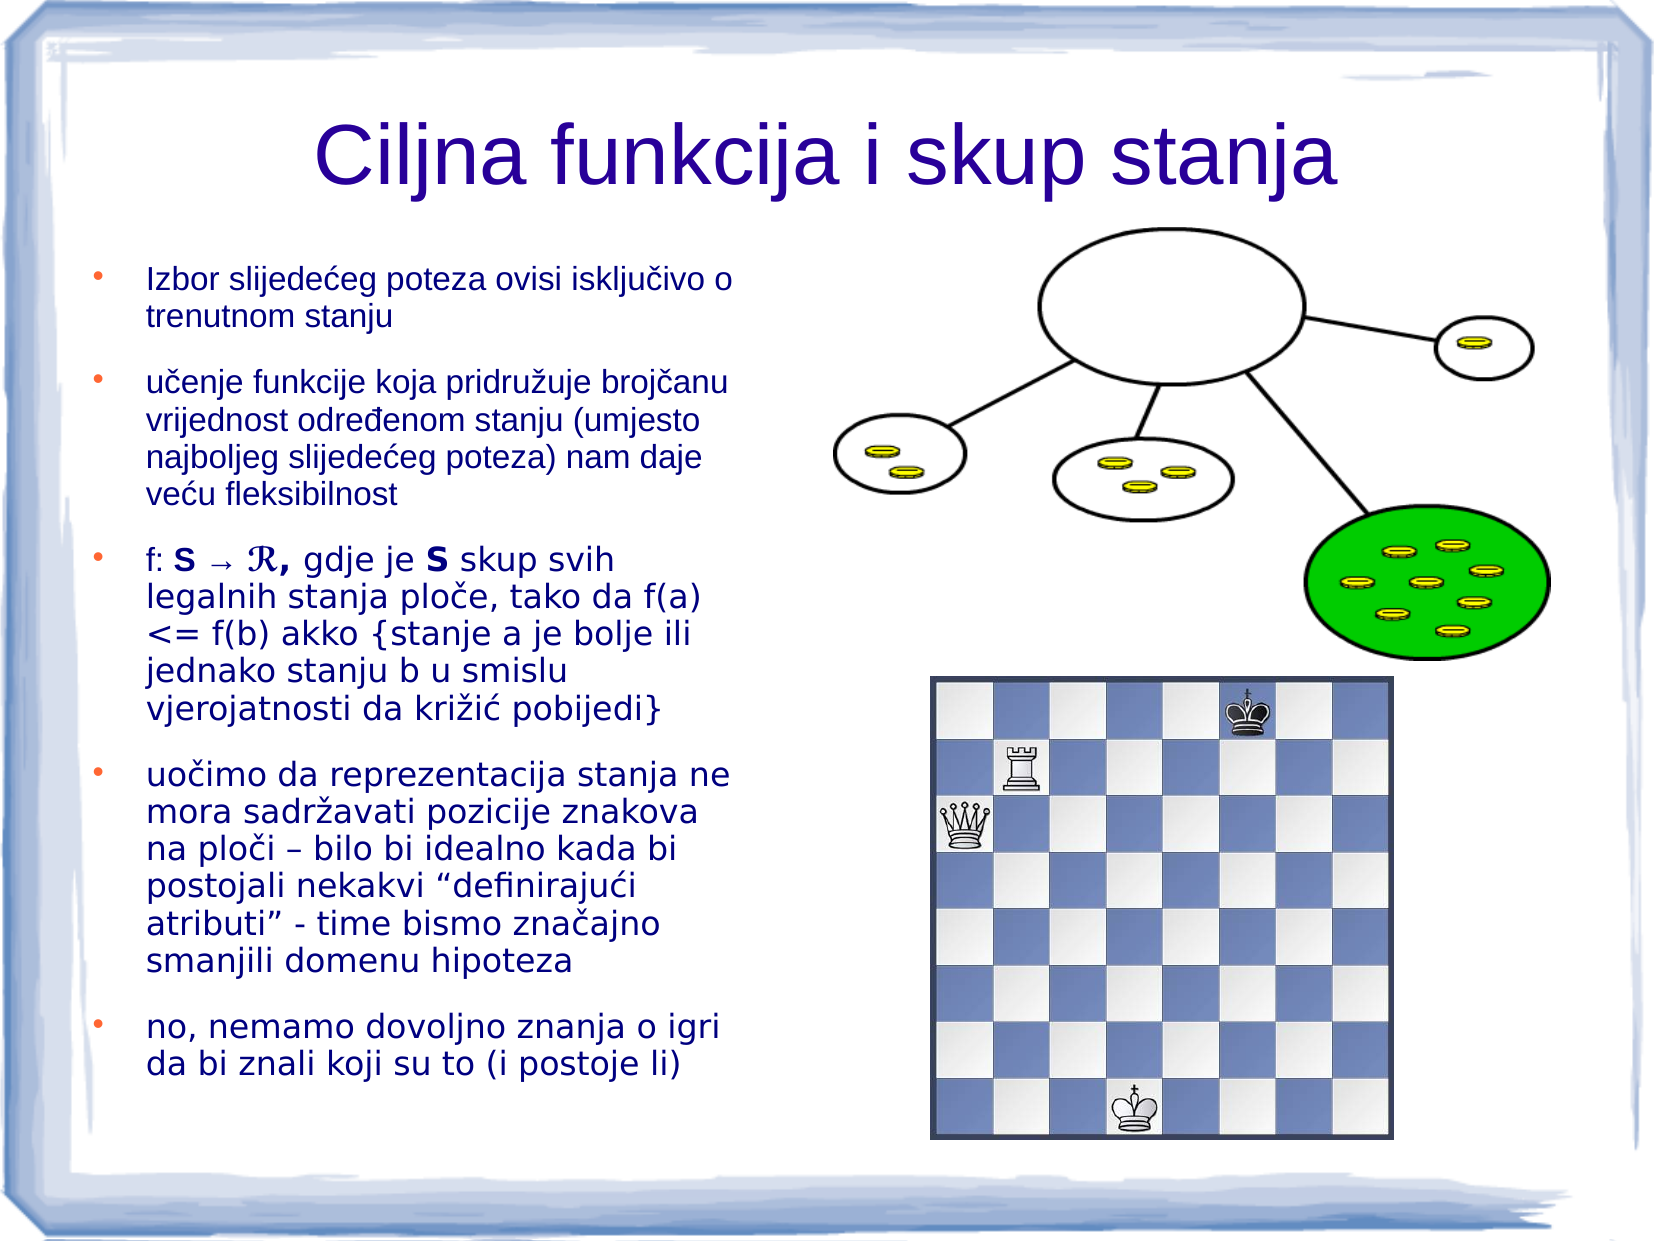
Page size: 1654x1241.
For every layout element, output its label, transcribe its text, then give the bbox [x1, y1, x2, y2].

list Izbor slijedećeg poteza ovisi isključivo o trenutnom stanju učenje funkcije koja pridružuje brojčanu vrijednost određenom stanju (umjesto najboljeg slijedećeg poteza) nam daje veću fleksibilnost f: S → ℛ, gdje je S skup svih legalnih stanja ploče, tako da f(a) <= f(b) akko {stanje a je bolje ili jednako stanju b u smislu vjerojatnosti da križić pobijedi} uočimo da reprezentacija stanja ne mora sadržavati pozicije znakova na ploči – bilo bi idealno kada bi postojali nekakvi “definirajući atributi” - time bismo značajno smanjili domenu hipoteza no, nemamo dovoljno znanja o igri da bi znali koji su to (i postoje li) [75, 216, 751, 1126]
picture [0, 0, 1654, 1241]
title Ciljna funkcija i skup stanja [82, 49, 1571, 257]
